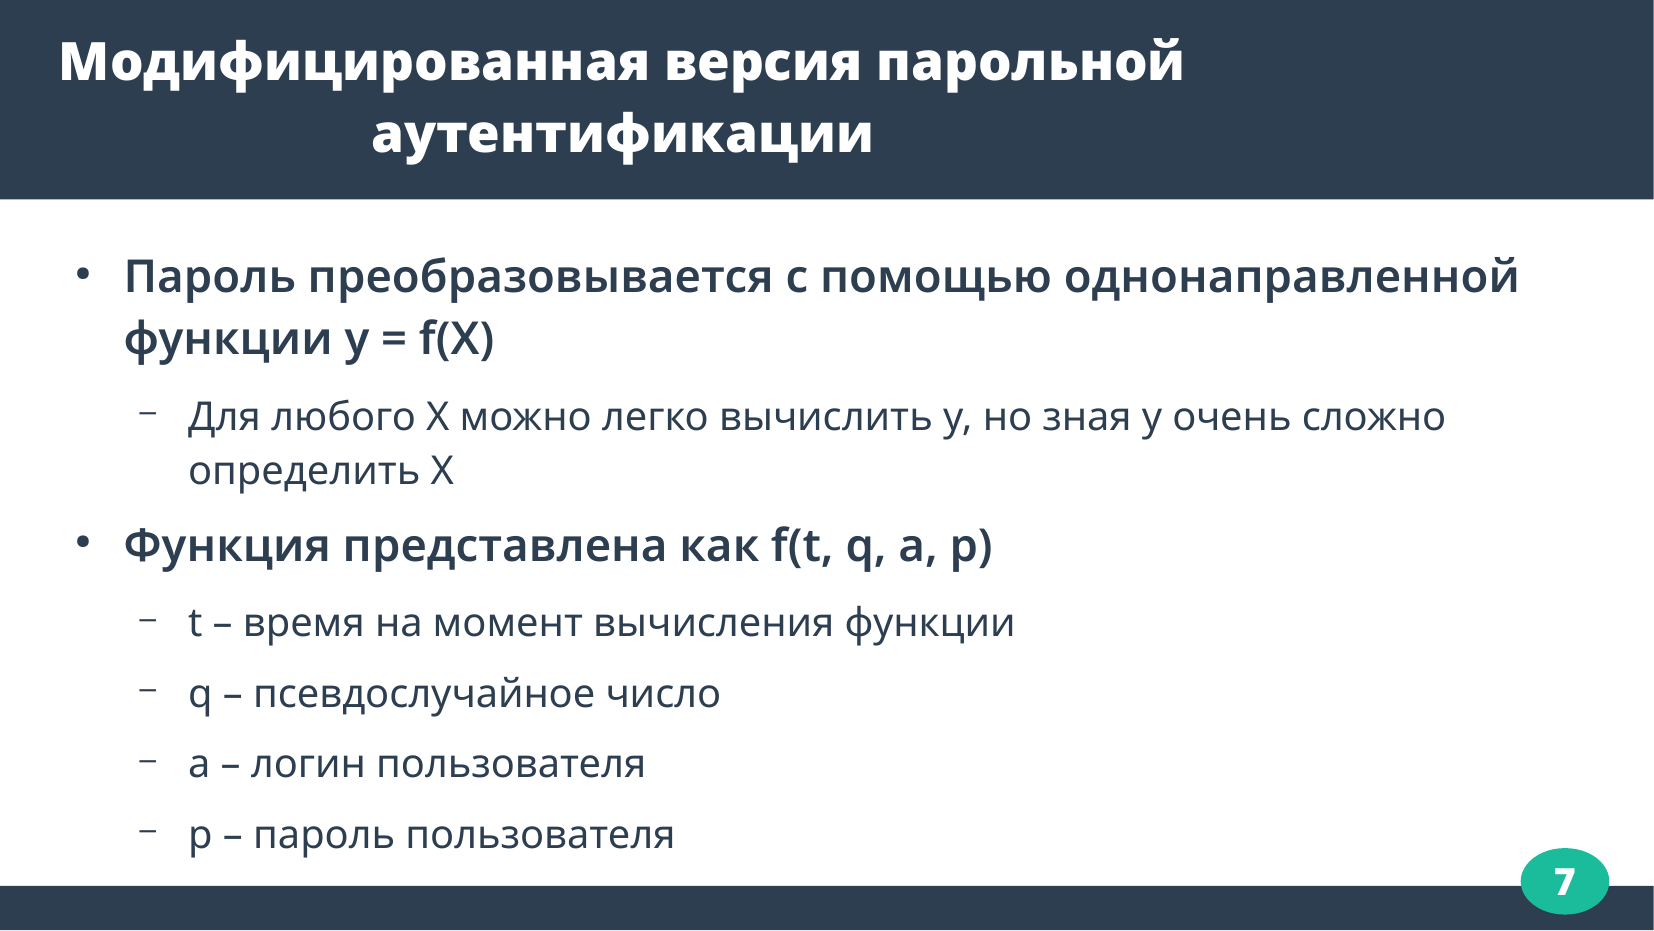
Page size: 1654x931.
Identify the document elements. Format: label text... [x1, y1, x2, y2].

title Модифицированная версия парольной аутентификации [59, 37, 1595, 155]
list Пароль преобразовывается с помощью однонаправленной функции y = f(X) Для любого X можно легко вычислить y, но зная y очень сложно определить X Функция представлена как f(t, q, a, p) t – время на момент вычисления функции q – псевдослучайное число a – логин пользователя p – пароль пользователя [59, 243, 1595, 864]
